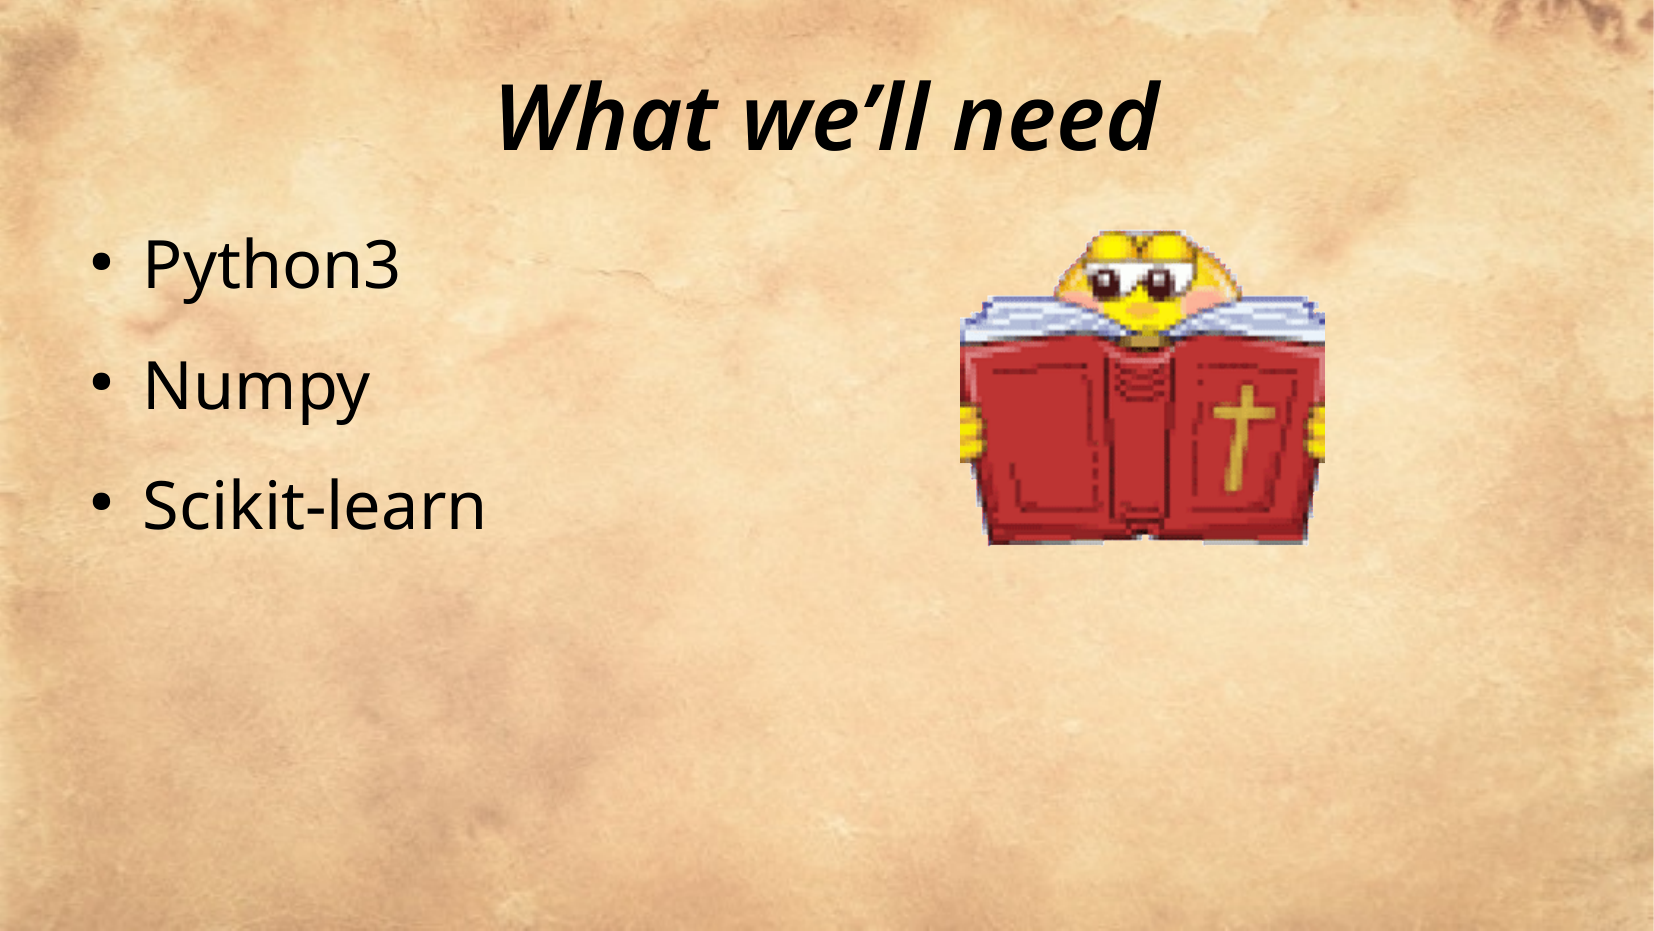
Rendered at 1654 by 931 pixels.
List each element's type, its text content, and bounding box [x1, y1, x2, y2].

picture [0, 0, 1654, 931]
title What we’ll need [82, 37, 1571, 193]
list Python3 Numpy Scikit-learn [71, 217, 1561, 758]
